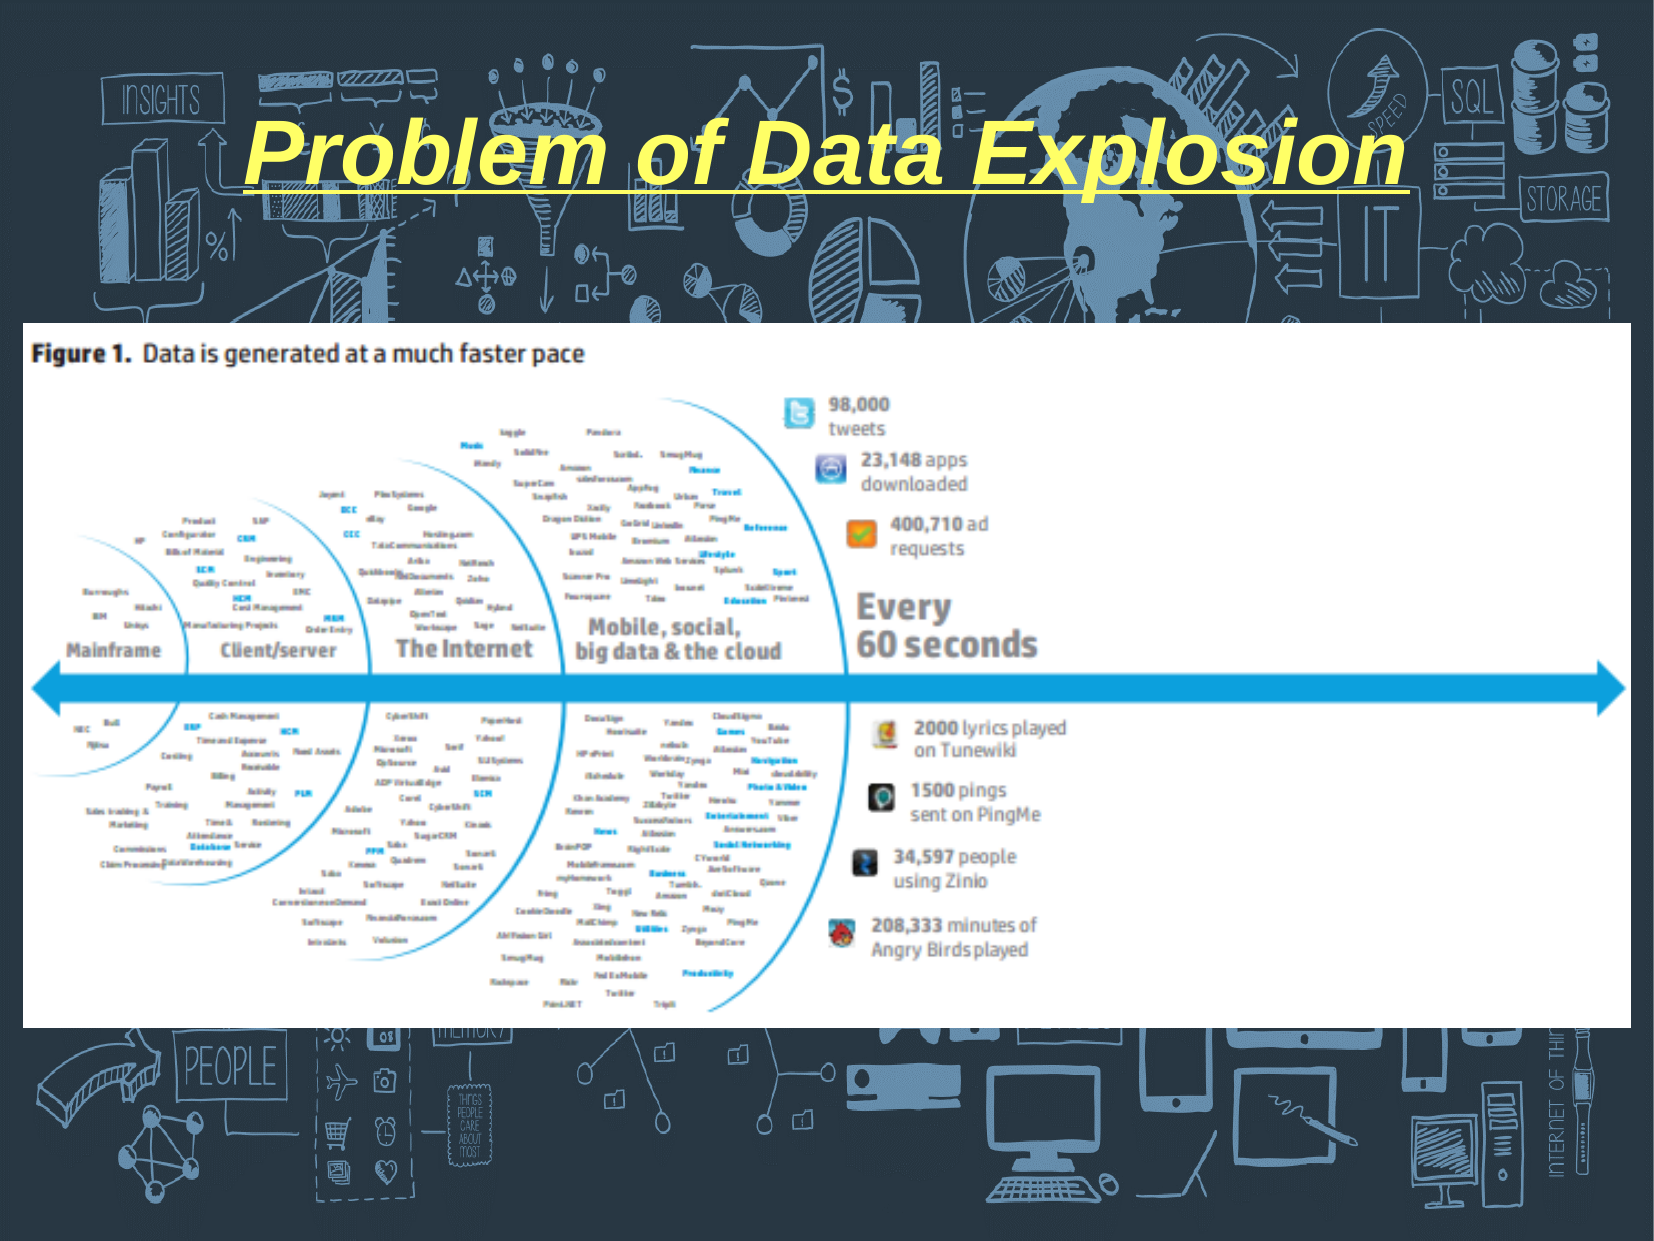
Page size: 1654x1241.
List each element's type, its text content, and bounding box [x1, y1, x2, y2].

picture [0, 0, 1654, 1241]
title Problem of Data Explosion [82, 49, 1571, 257]
